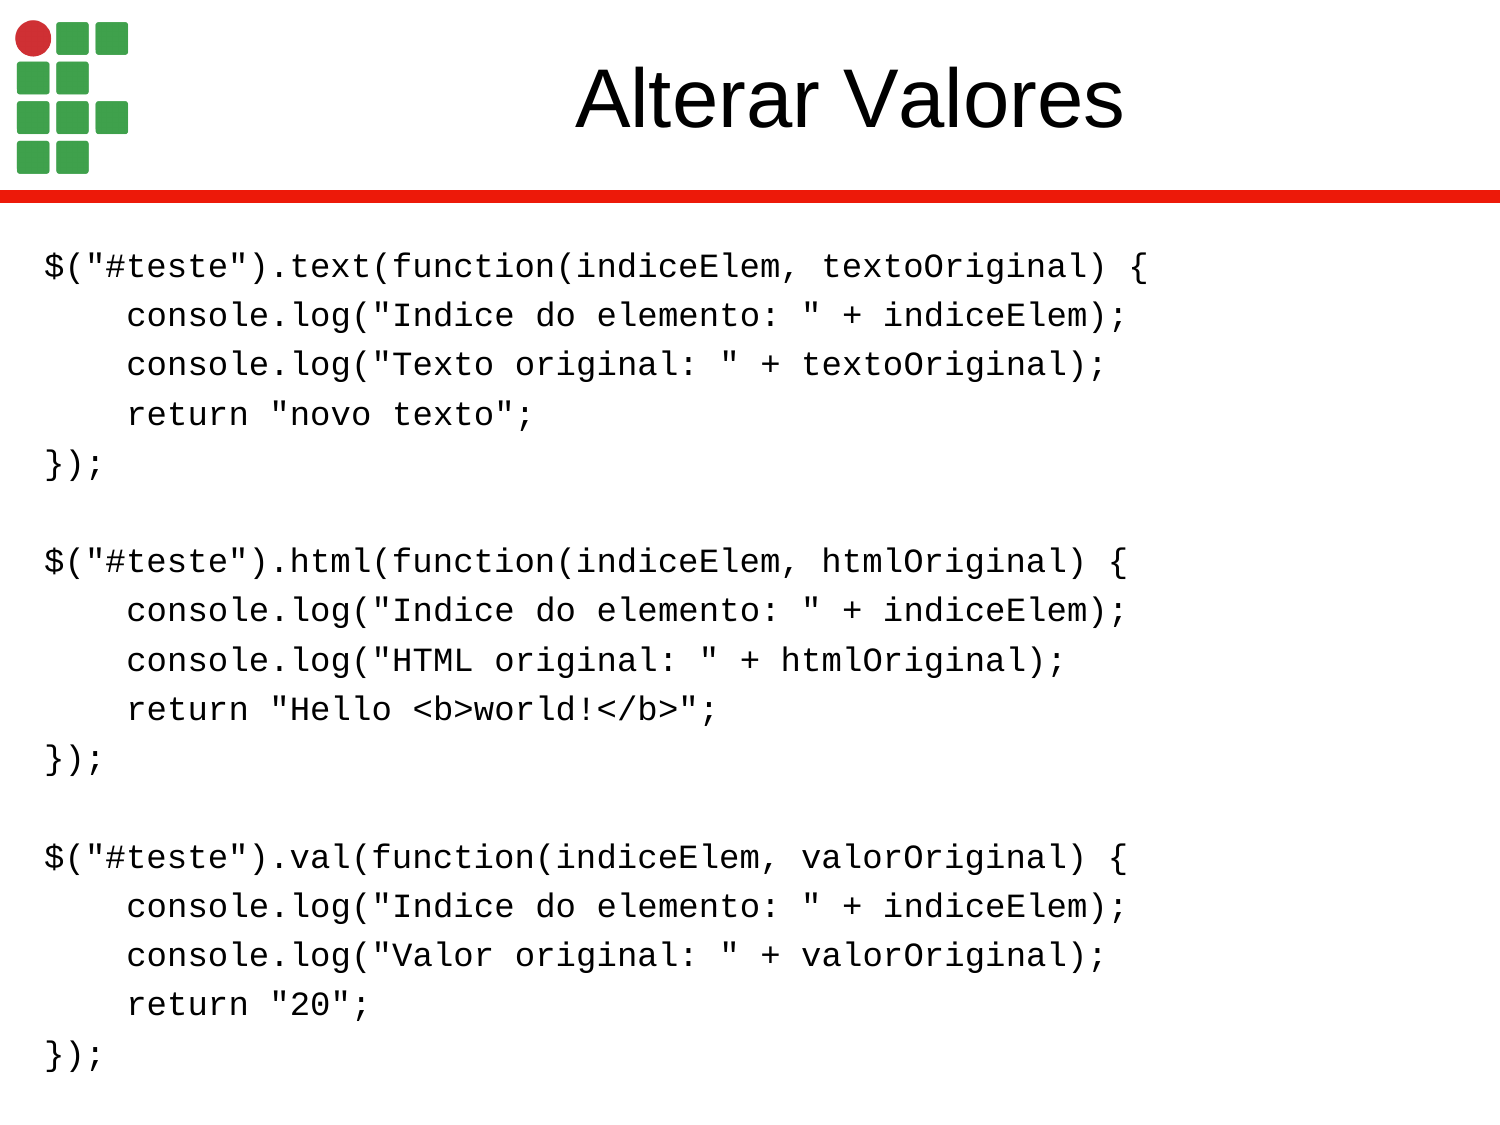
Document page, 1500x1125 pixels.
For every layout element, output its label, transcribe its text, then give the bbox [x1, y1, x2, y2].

picture [14, 16, 130, 178]
list $("#teste").text(function(indiceElem, textoOriginal) { console.log("Indice do elemento: " + indiceElem); console.log("Texto original: " + textoOriginal); return "novo texto"; }); $("#teste").html(function(indiceElem, htmlOriginal) { console.log("Indice do elemento: " + indiceElem); console.log("HTML original: " + htmlOriginal); return "Hello <b>world!</b>"; }); $("#teste").val(function(indiceElem, valorOriginal) { console.log("Indice do elemento: " + indiceElem); console.log("Valor original: " + valorOriginal); return "20"; }); [29, 207, 1471, 1087]
title Alterar Valores [230, 0, 1471, 202]
